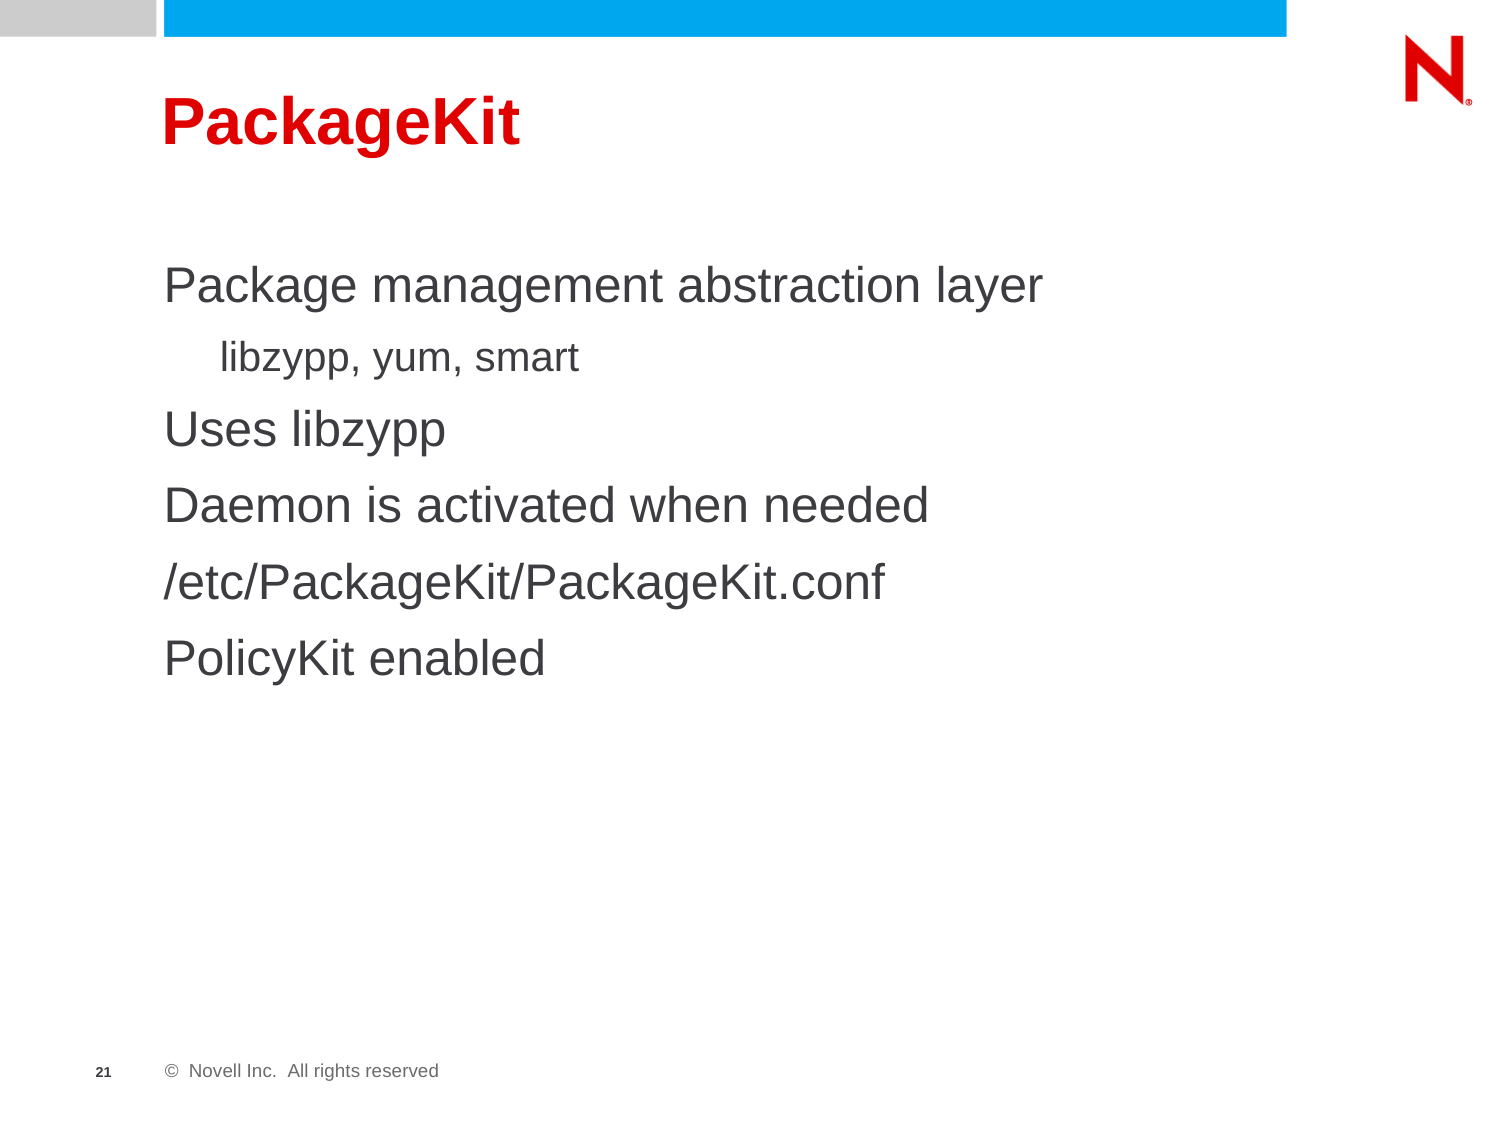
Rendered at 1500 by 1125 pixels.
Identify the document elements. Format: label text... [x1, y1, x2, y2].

list Package management abstraction layer libzypp, yum, smart Uses libzypp Daemon is activated when needed /etc/PackageKit/PackageKit.conf PolicyKit enabled [163, 254, 1404, 986]
title PackageKit [161, 41, 1383, 205]
picture [1403, 32, 1473, 107]
